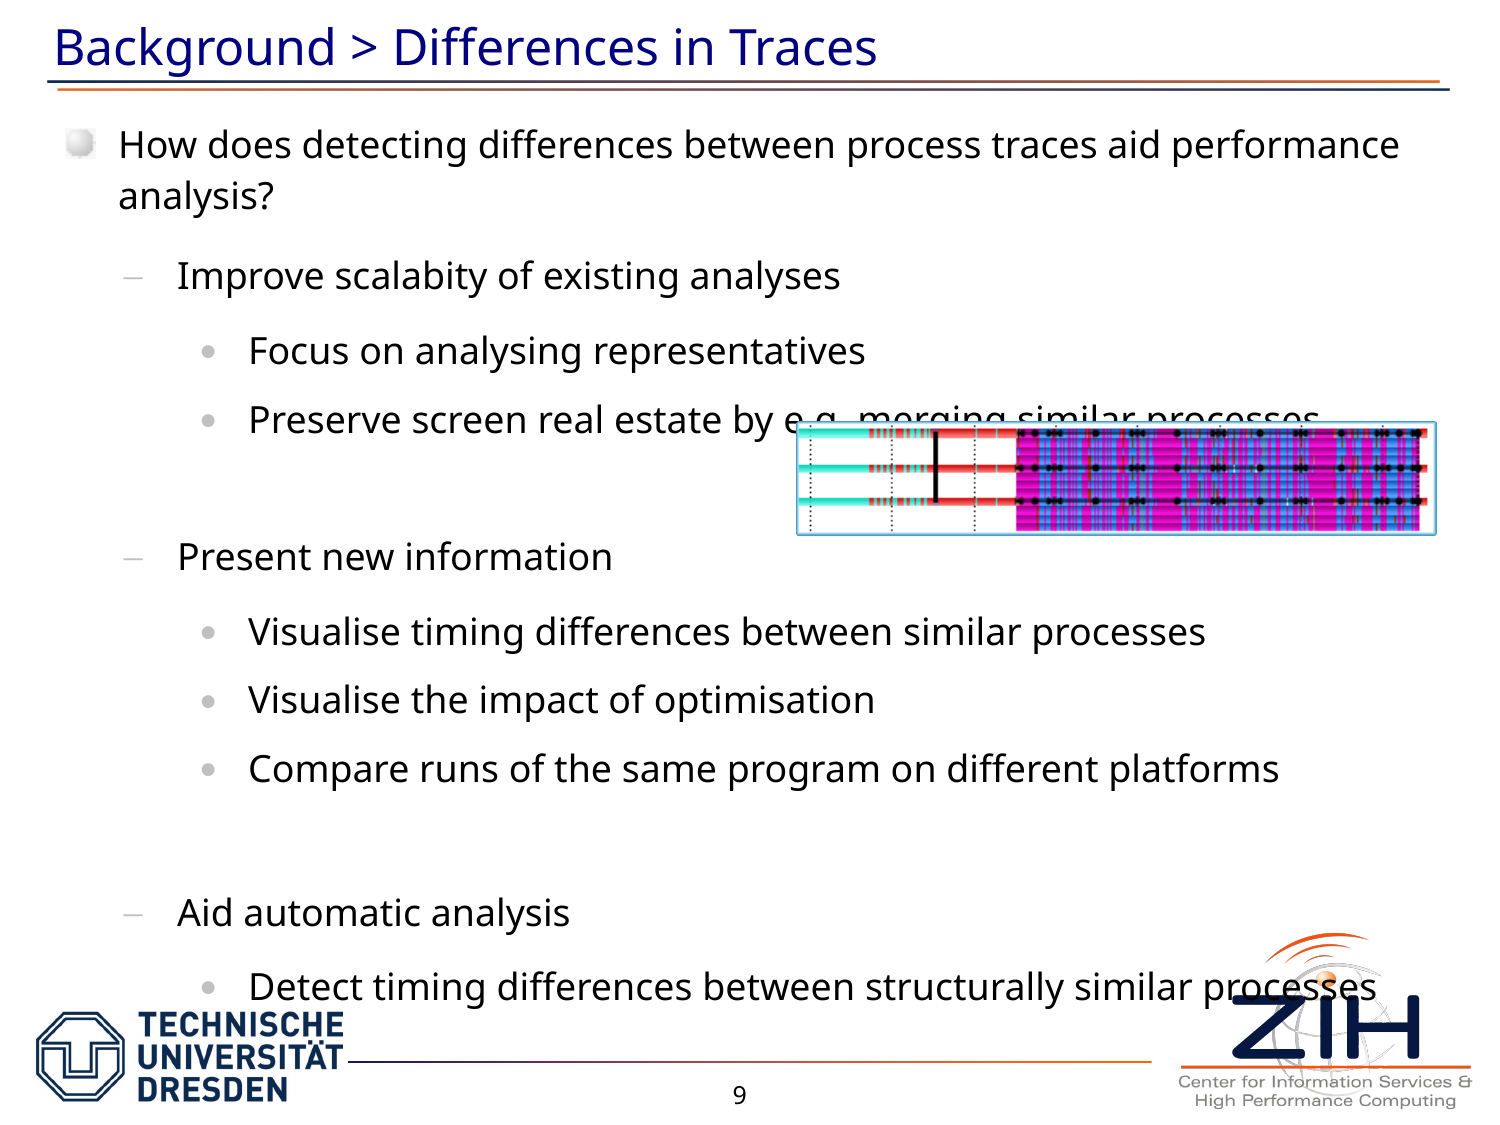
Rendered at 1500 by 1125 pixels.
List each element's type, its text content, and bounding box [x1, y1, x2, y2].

picture [47, 80, 1450, 91]
picture [796, 421, 1437, 536]
list How does detecting differences between process traces aid performance analysis? Improve scalabity of existing analyses Focus on analysing representatives Preserve screen real estate by e.g. merging similar processes Present new information Visualise timing differences between similar processes Visualise the impact of optimisation Compare runs of the same program on different platforms Aid automatic analysis Detect timing differences between structurally similar processes [29, 118, 1418, 1125]
title Background > Differences in Traces [53, 12, 1453, 81]
picture [1418, 933, 1473, 1110]
